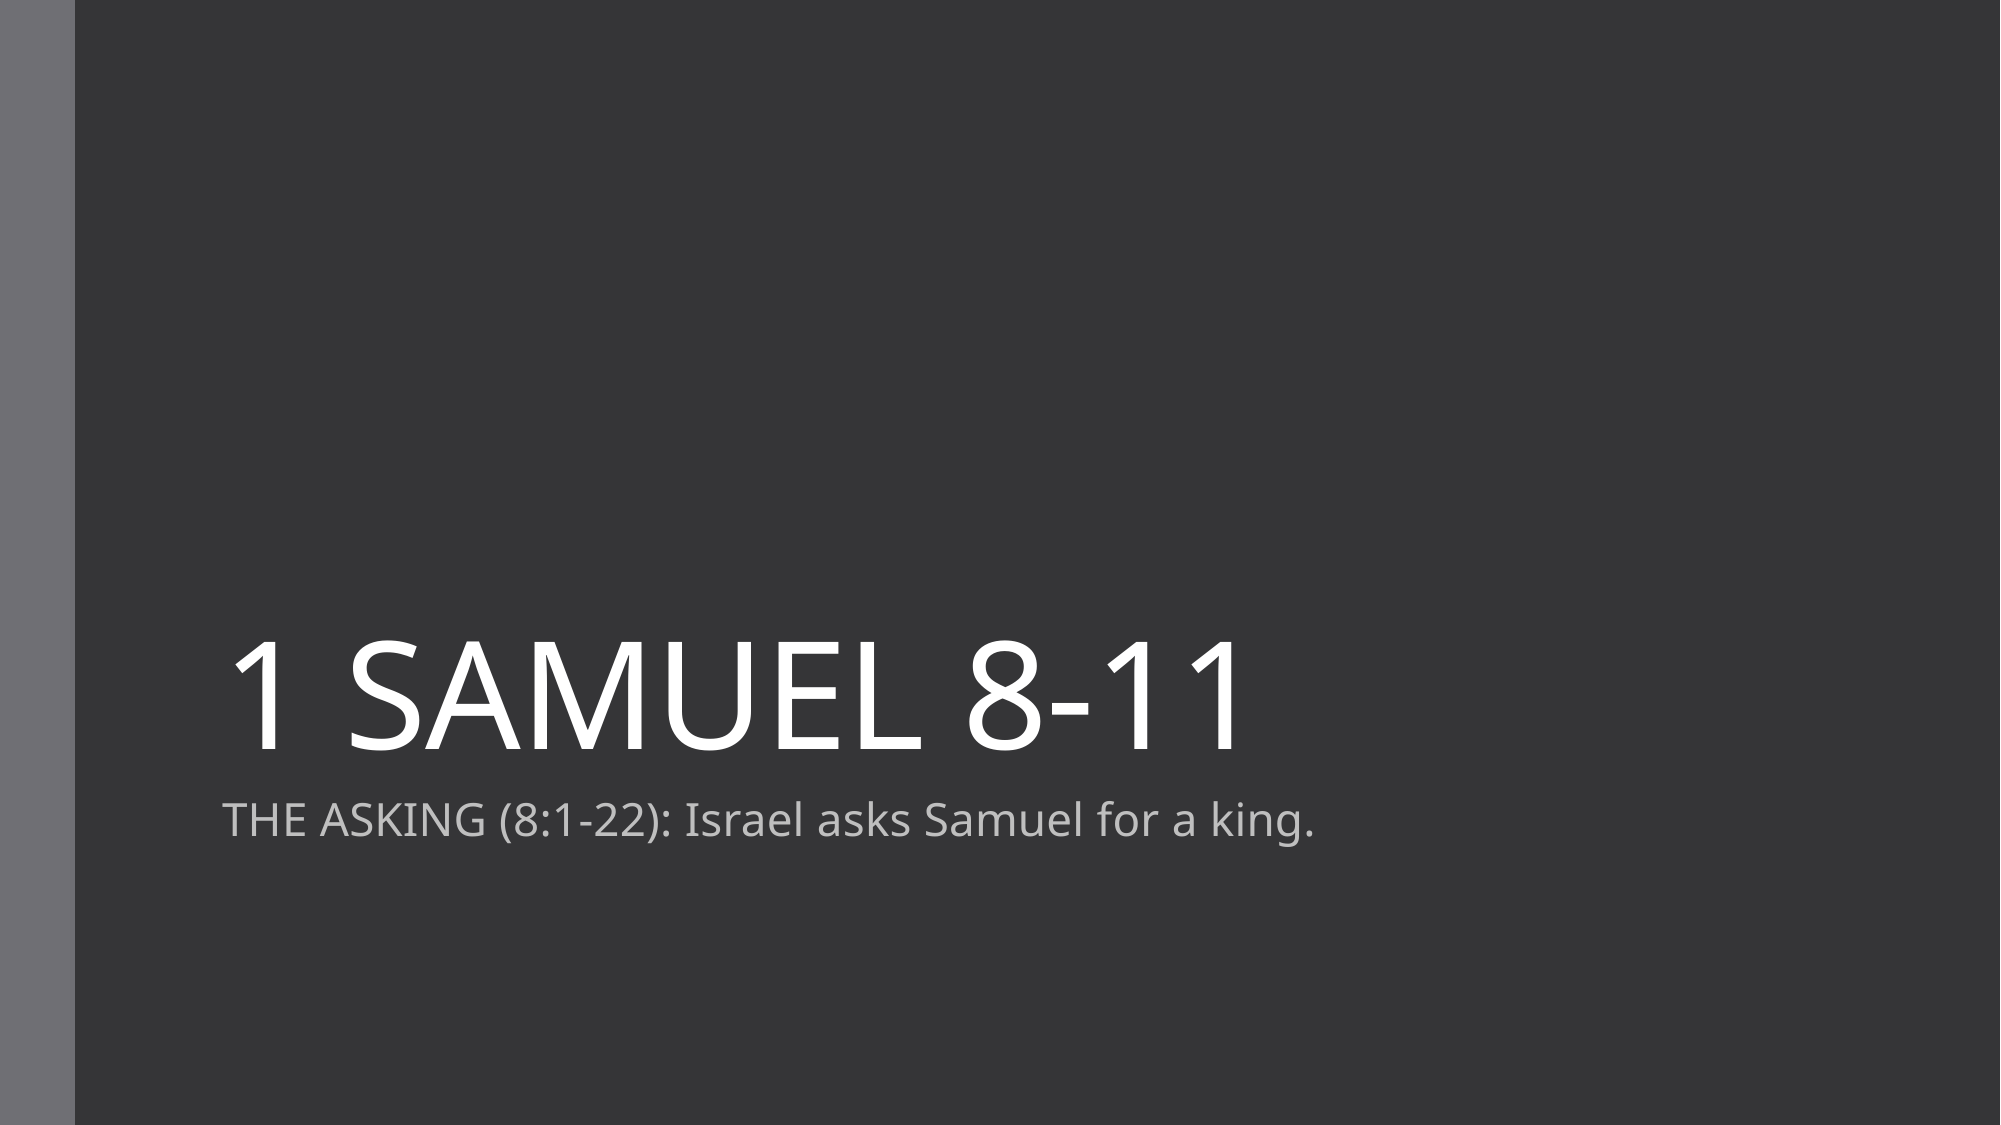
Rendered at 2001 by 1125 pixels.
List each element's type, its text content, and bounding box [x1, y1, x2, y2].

title 1 SAMUEL 8-11 [206, 124, 1752, 787]
subtitle THE ASKING (8:1-22): Israel asks Samuel for a king. [206, 787, 1752, 1066]
